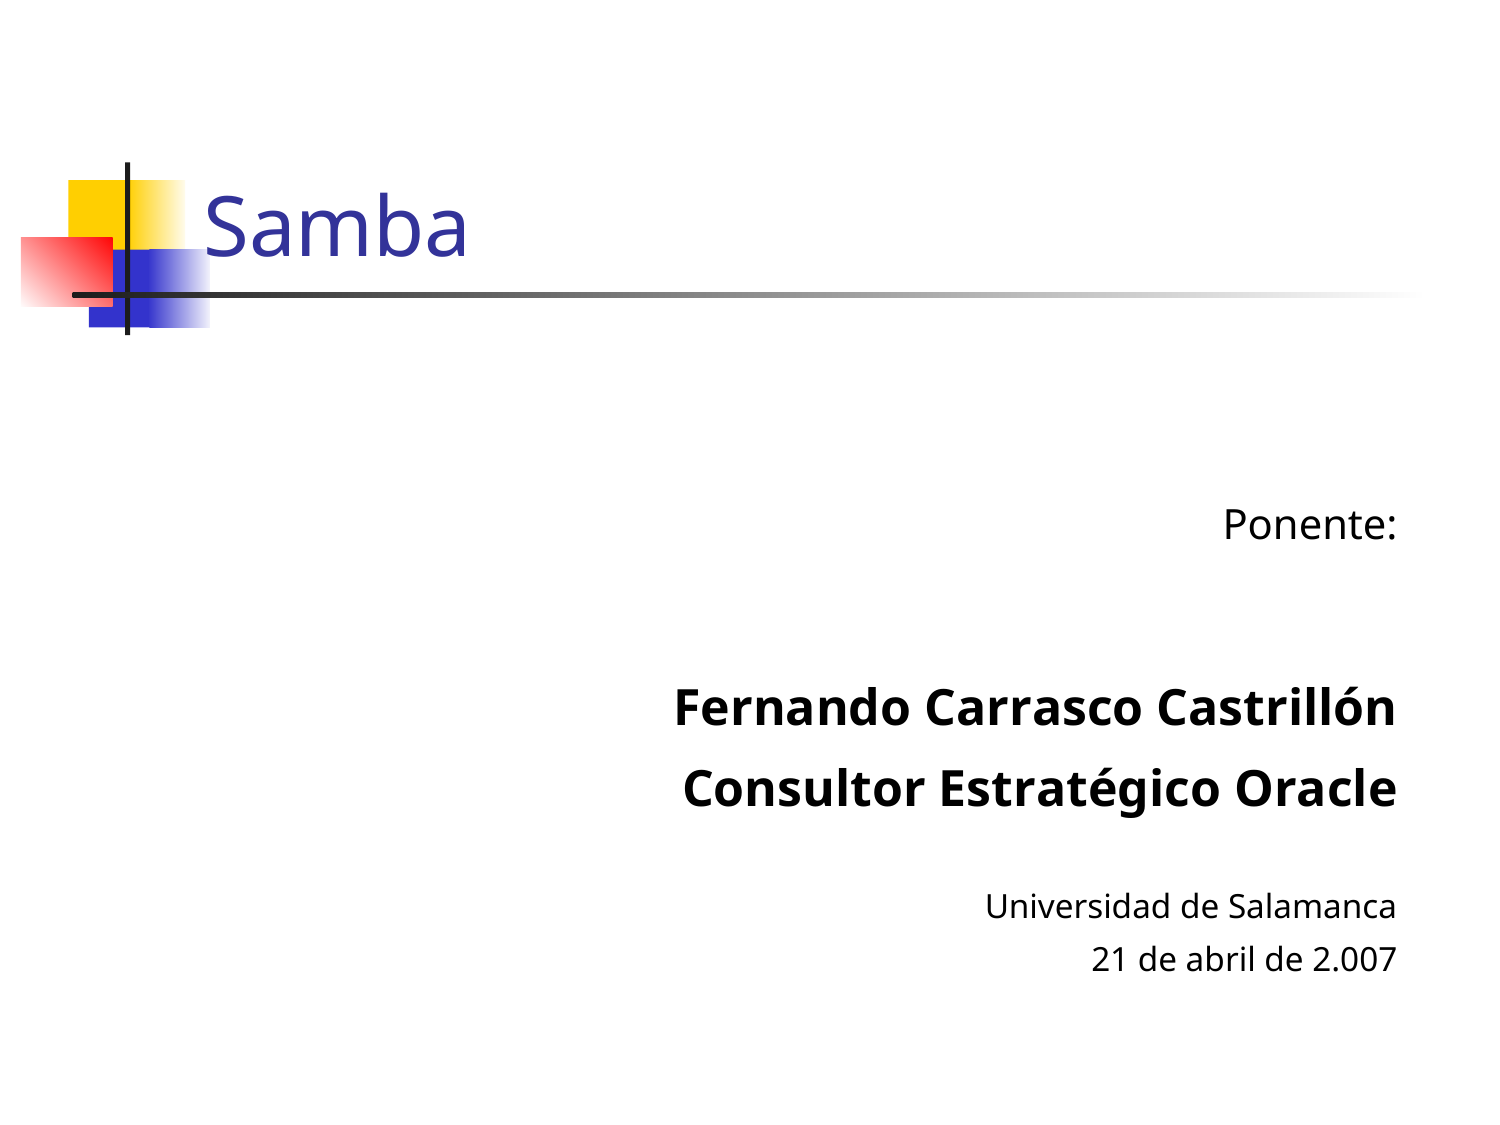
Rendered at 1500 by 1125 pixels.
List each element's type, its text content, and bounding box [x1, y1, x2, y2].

text_box Ponente: Fernando Carrasco Castrillón Consultor Estratégico Oracle Universidad de Salamanca 21 de abril de 2.007 [362, 487, 1413, 951]
title Samba [188, 101, 1468, 289]
